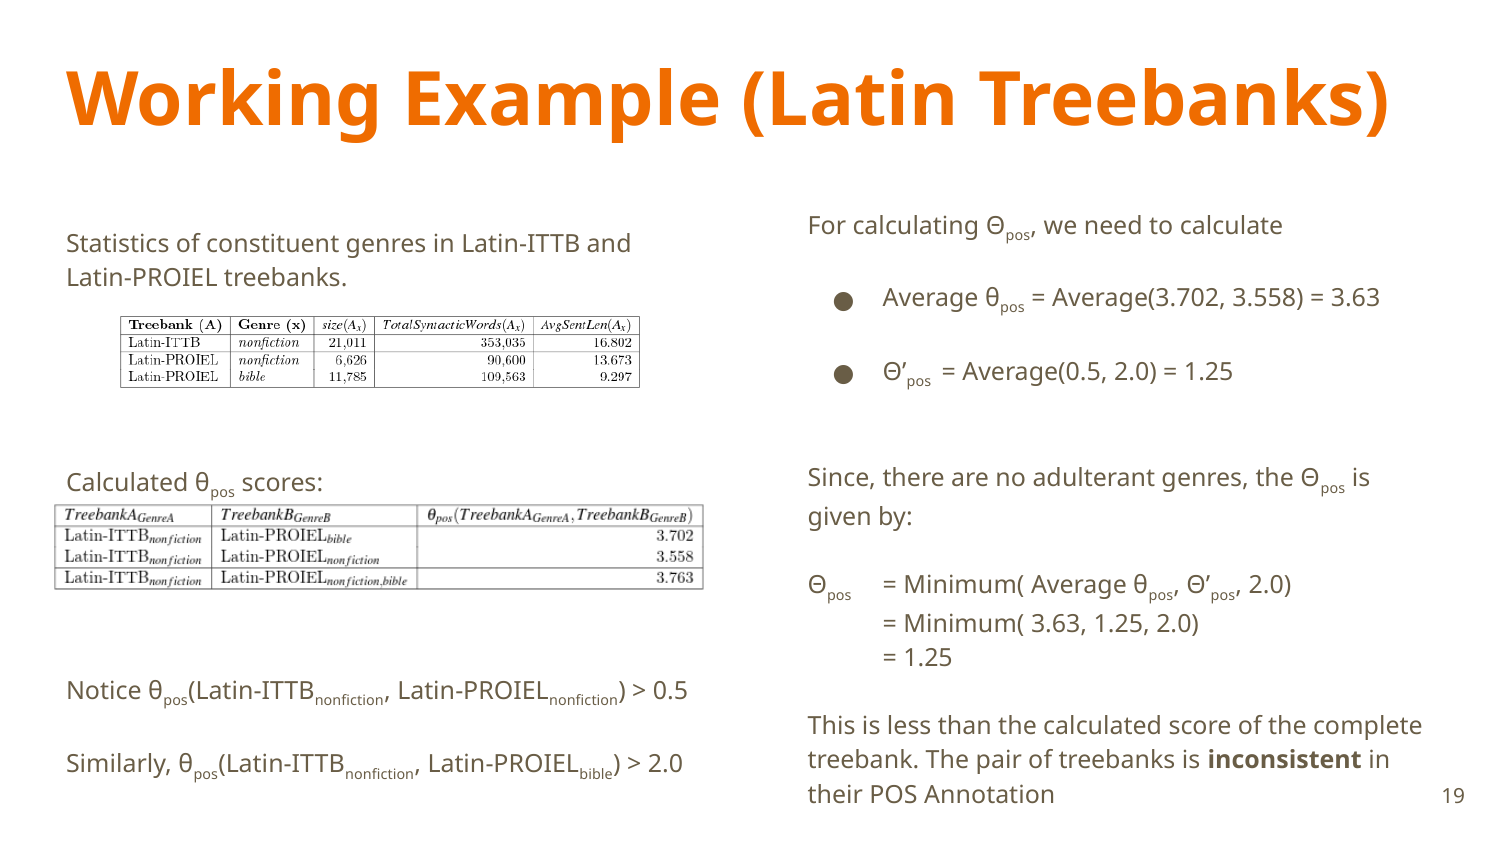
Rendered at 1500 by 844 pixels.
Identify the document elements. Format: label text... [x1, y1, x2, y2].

picture [114, 313, 645, 390]
list Statistics of constituent genres in Latin-ITTB and Latin-PROIEL treebanks. Calculated θpos scores: Notice θpos(Latin-ITTBnonfiction, Latin-PROIELnonfiction) > 0.5 Similarly, θpos(Latin-ITTBnonfiction, Latin-PROIELbible) > 2.0 [51, 594, 708, 750]
title Working Example (Latin Treebanks) [51, 35, 1449, 130]
list For calculating Θpos, we need to calculate Average θpos = Average(3.702, 3.558) = 3.63 Θ’pos = Average(0.5, 2.0) = 1.25 Since, there are no adulterant genres, the Θpos is given by: Θpos = Minimum( Average θpos, Θ’pos, 2.0) = Minimum( 3.63, 1.25, 2.0) = 1.25 This is less than the calculated score of the complete treebank. The pair of treebanks is inconsistent in their POS Annotation [792, 189, 1449, 750]
slide_number <number> [1389, 764, 1480, 830]
picture [51, 501, 708, 594]
list Statistics of constituent genres in Latin-ITTB and Latin-PROIEL treebanks. Calculated θpos scores: Notice θpos(Latin-ITTBnonfiction, Latin-PROIELnonfiction) > 0.5 Similarly, θpos(Latin-ITTBnonfiction, Latin-PROIELbible) > 2.0 [51, 207, 708, 501]
